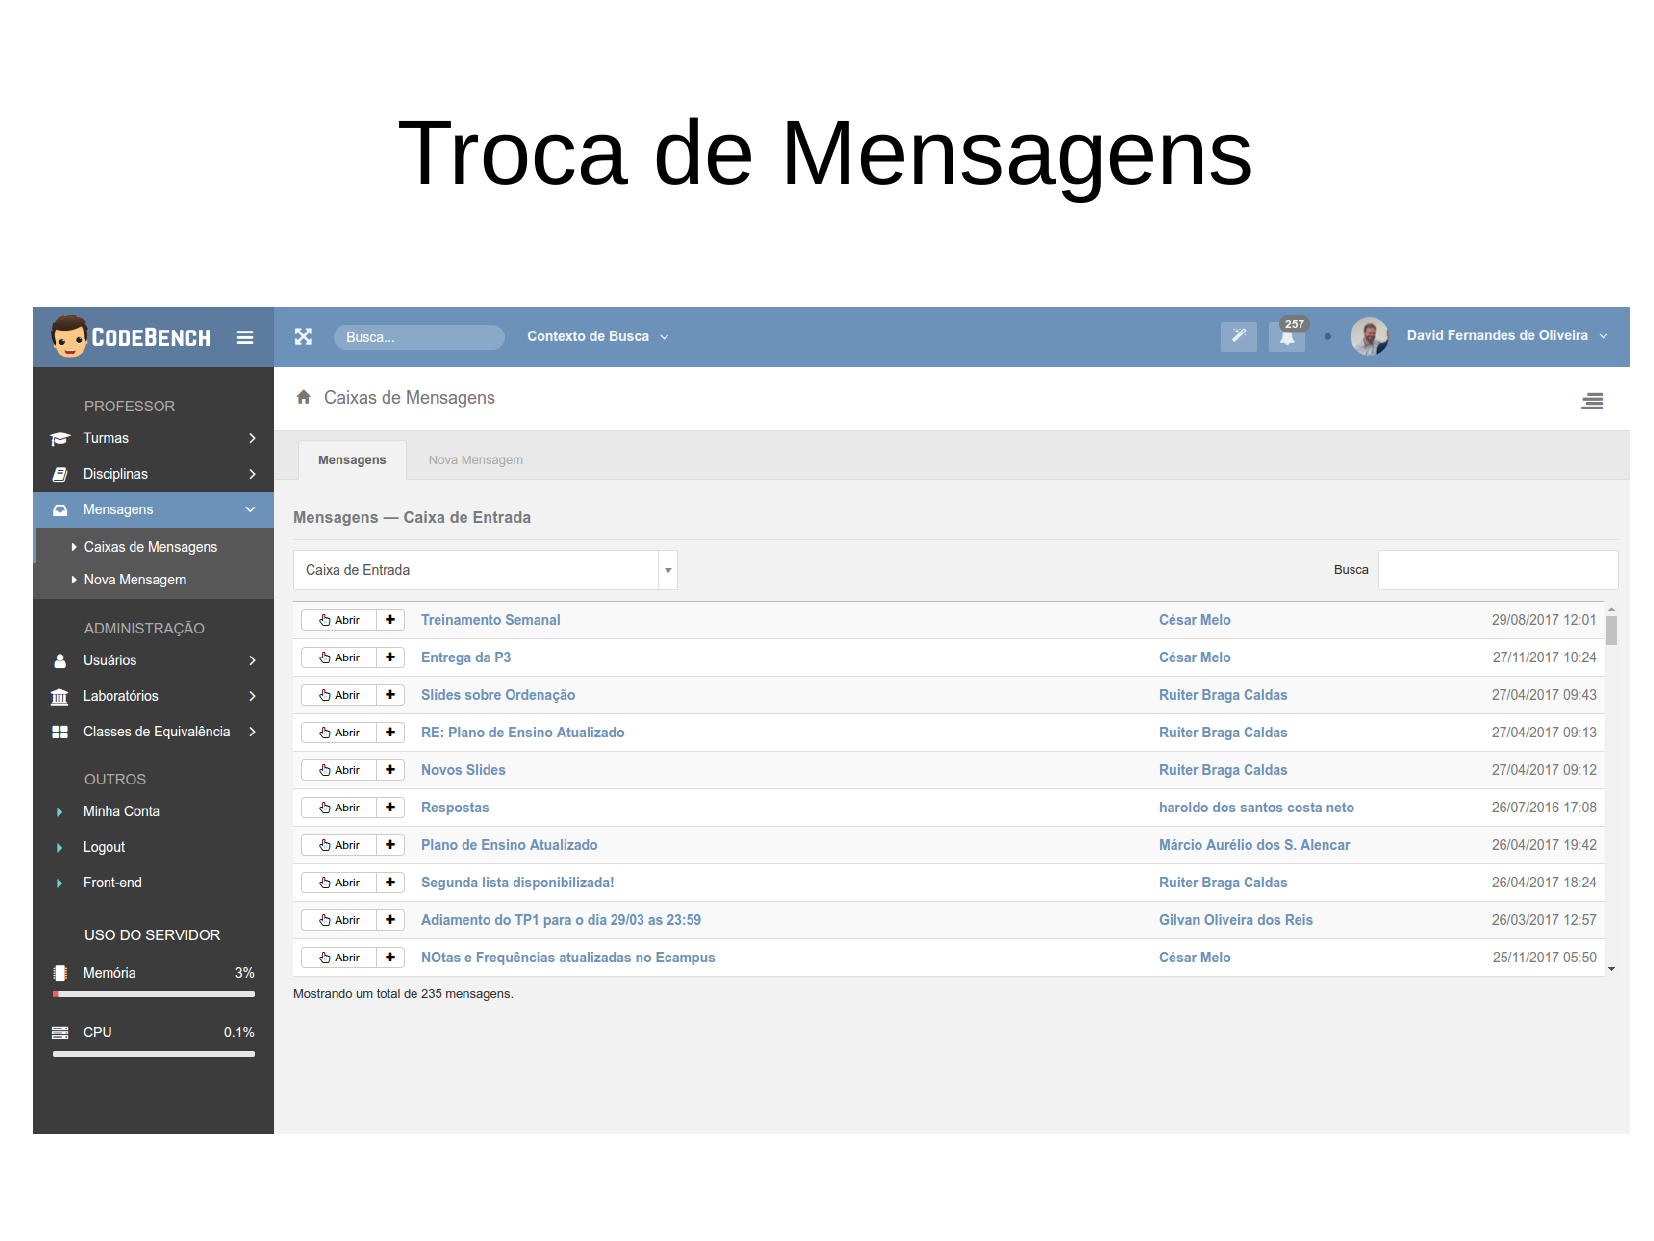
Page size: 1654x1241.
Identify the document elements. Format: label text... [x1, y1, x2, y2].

picture [33, 307, 1630, 1134]
title Troca de Mensagens [82, 49, 1571, 257]
